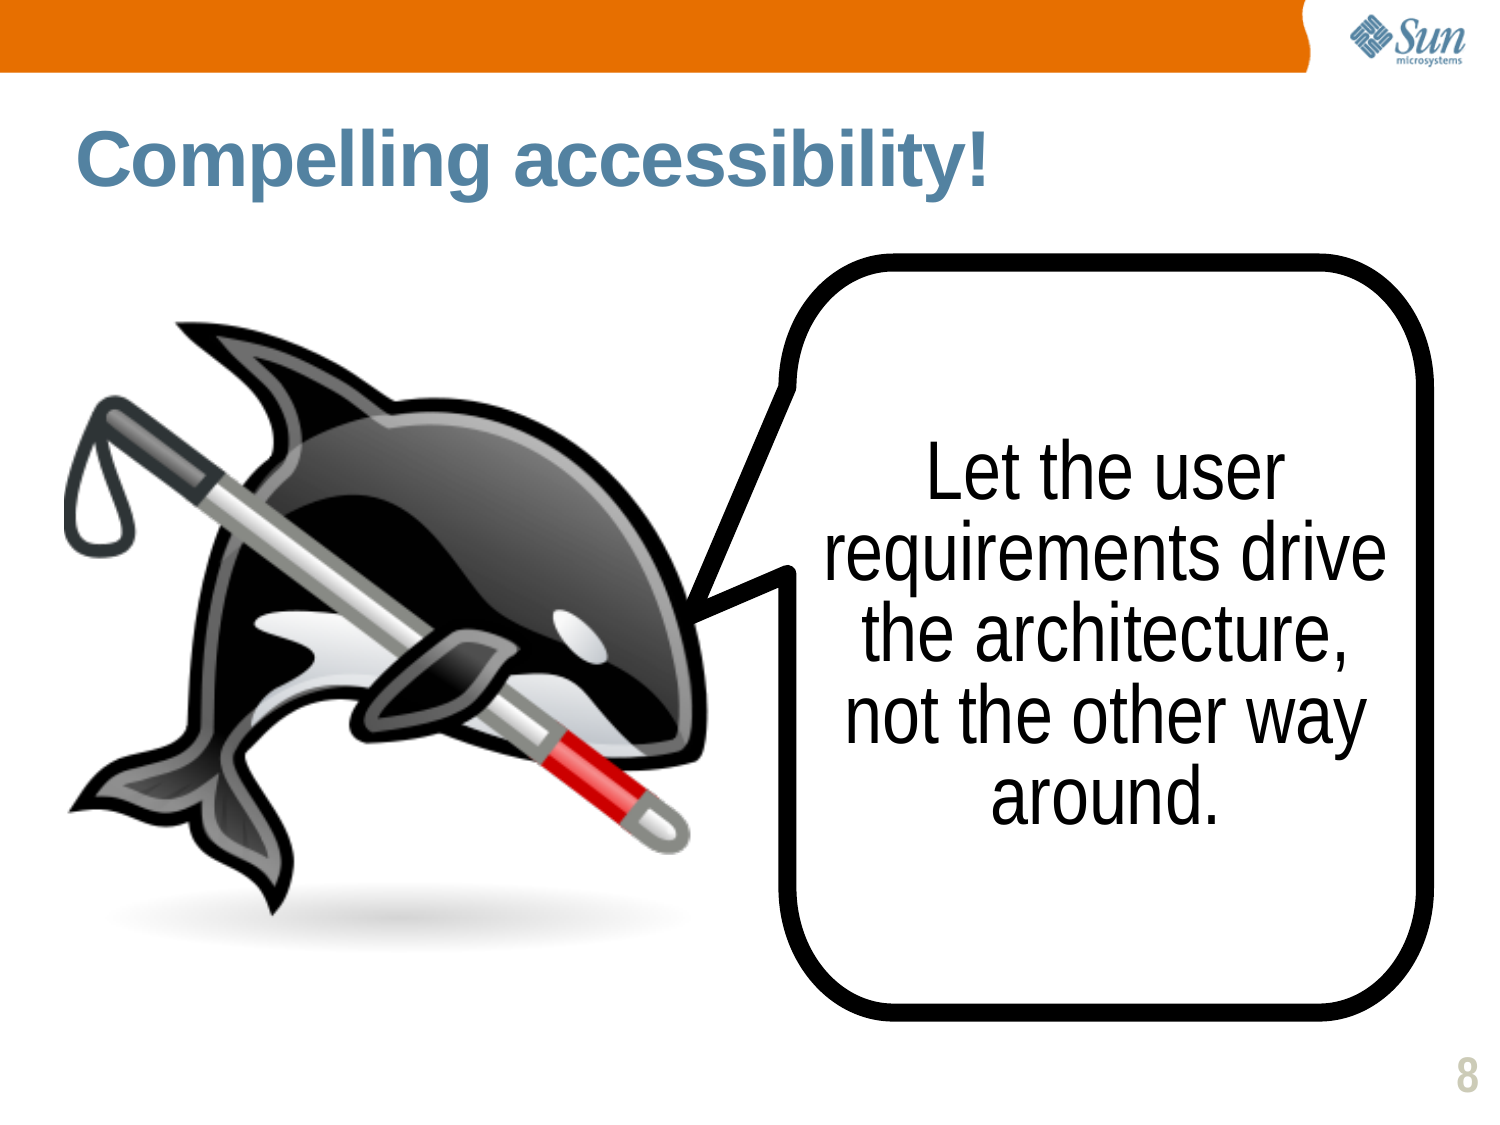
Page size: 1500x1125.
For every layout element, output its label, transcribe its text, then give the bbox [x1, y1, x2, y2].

text_box Let the user requirements drive the architecture, not the other way around. [690, 262, 1426, 1013]
title Compelling accessibility! [75, 122, 1438, 228]
picture [0, 0, 1500, 75]
picture [64, 310, 717, 963]
